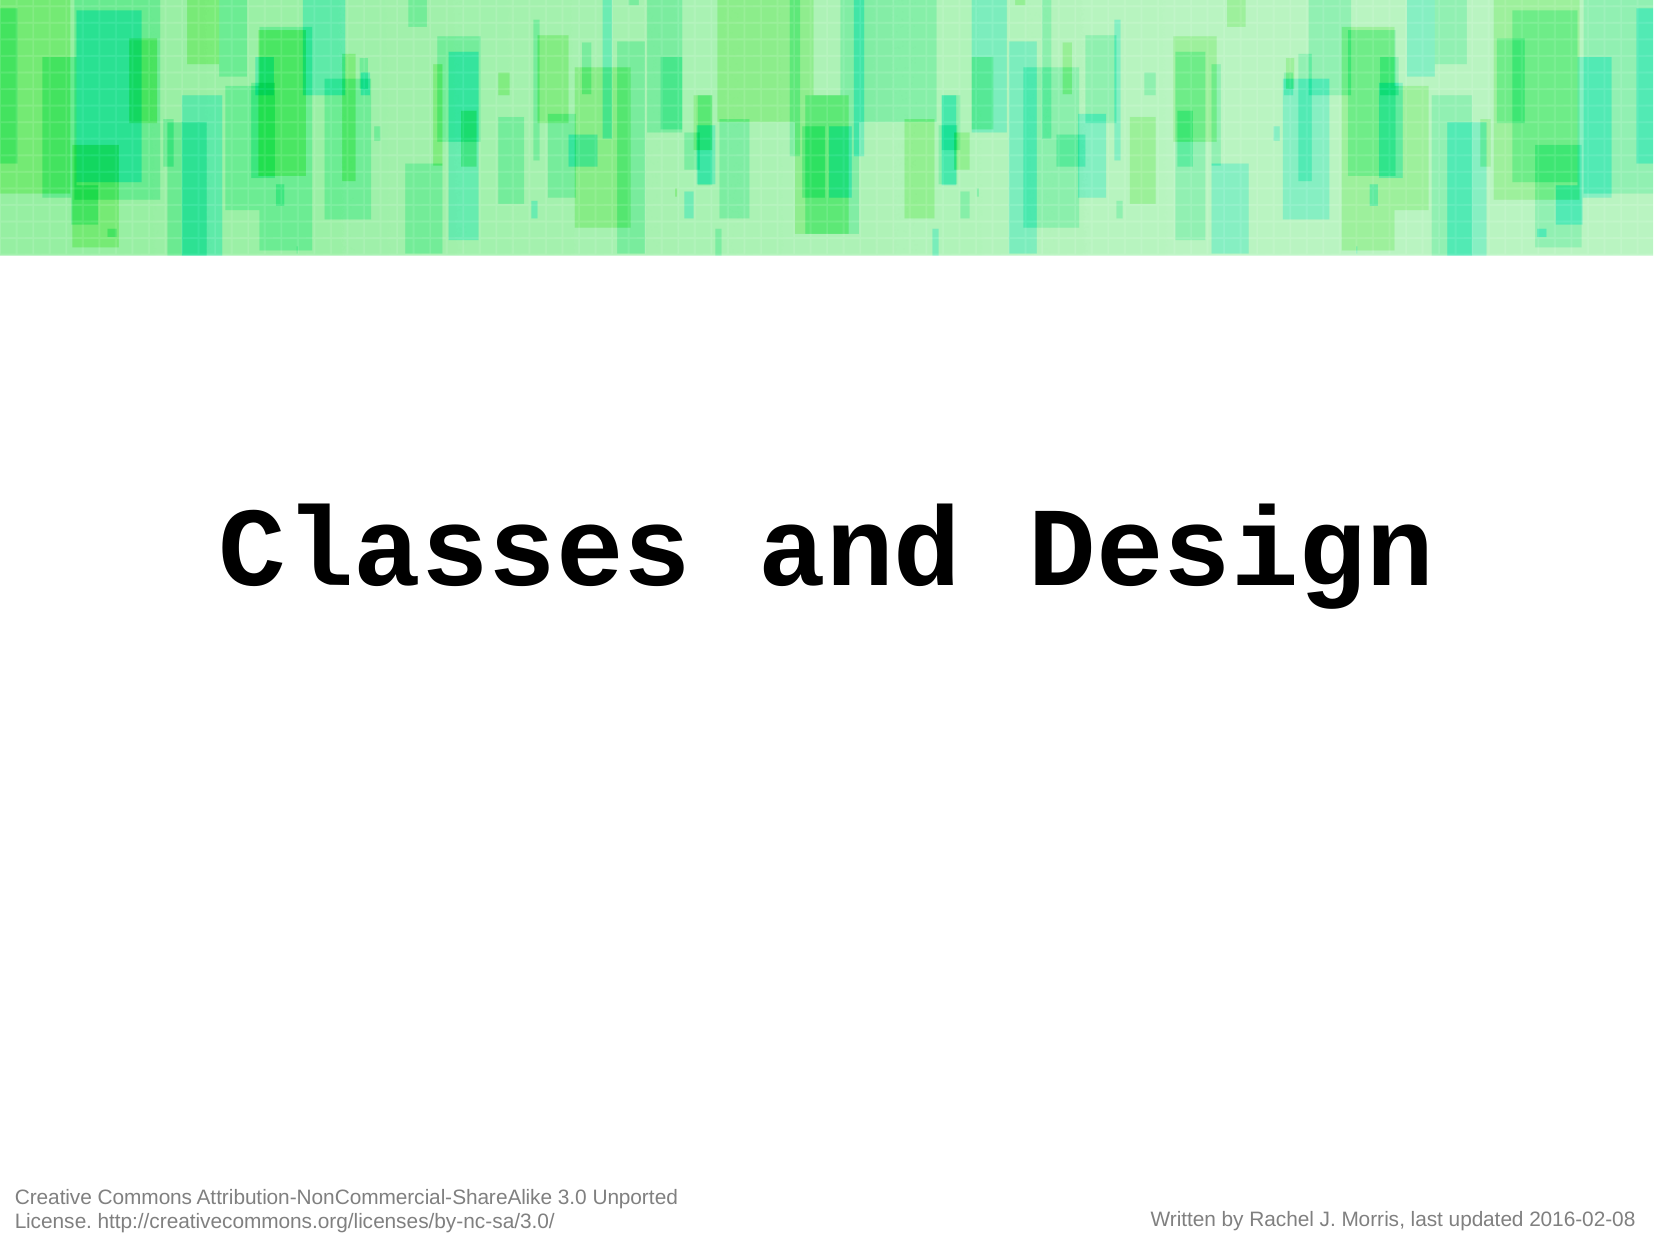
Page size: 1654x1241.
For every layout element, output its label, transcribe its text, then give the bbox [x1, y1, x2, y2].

picture [0, 0, 1654, 1241]
subtitle Classes and Design [82, 285, 1571, 826]
text_box Creative Commons Attribution-NonCommercial-ShareAlike 3.0 Unported License. http://creativecommons.org/licenses/by-nc-sa/3.0/ [0, 1178, 751, 1241]
text_box Written by Rachel J. Morris, last updated 2016-02-08 [840, 1200, 1651, 1239]
